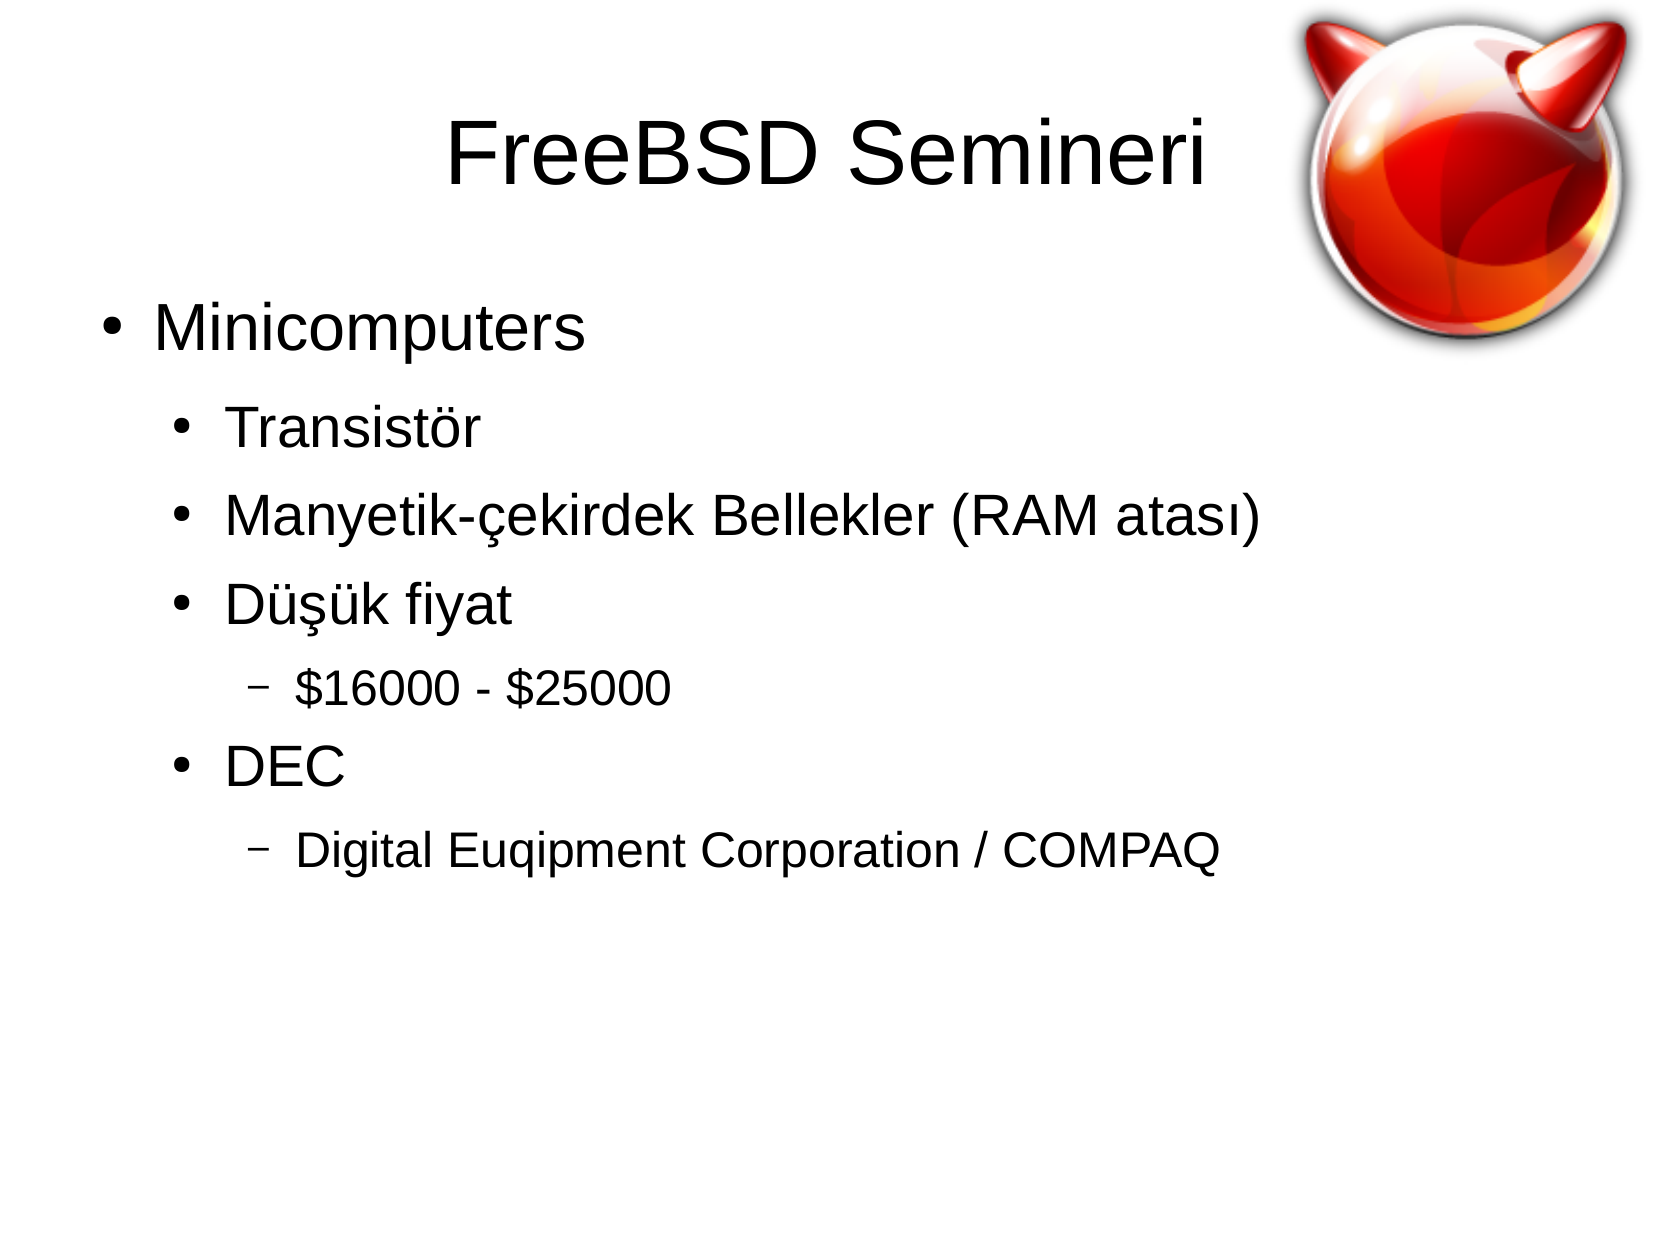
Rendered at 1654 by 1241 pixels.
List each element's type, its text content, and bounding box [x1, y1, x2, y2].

picture [1282, 0, 1654, 365]
title FreeBSD Semineri [82, 49, 1282, 257]
list Minicomputers Transistör Manyetik-çekirdek Bellekler (RAM atası) Düşük fiyat $16000 - $25000 DEC Digital Euqipment Corporation / COMPAQ [82, 290, 1571, 1109]
